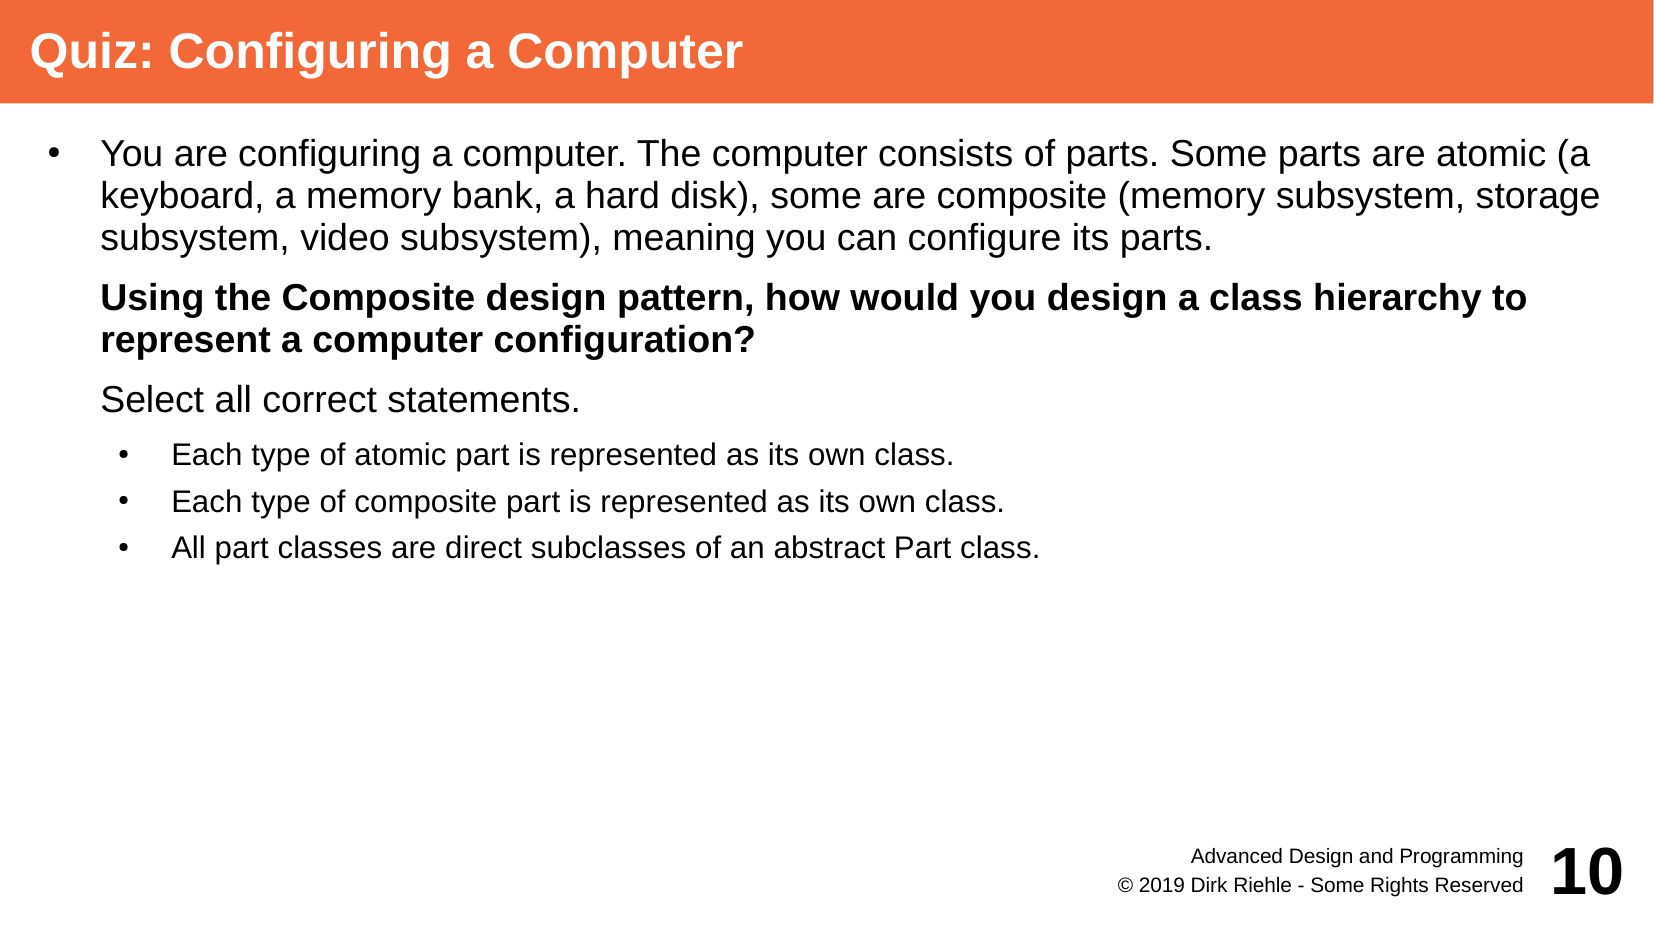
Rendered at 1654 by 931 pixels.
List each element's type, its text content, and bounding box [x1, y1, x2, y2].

list You are configuring a computer. The computer consists of parts. Some parts are atomic (a keyboard, a memory bank, a hard disk), some are composite (memory subsystem, storage subsystem, video subsystem), meaning you can configure its parts. Using the Composite design pattern, how would you design a class hierarchy to represent a computer configuration? Select all correct statements. Each type of atomic part is represented as its own class. Each type of composite part is represented as its own class. All part classes are direct subclasses of an abstract Part class. [29, 132, 1625, 813]
title Quiz: Configuring a Computer [0, 0, 1654, 104]
